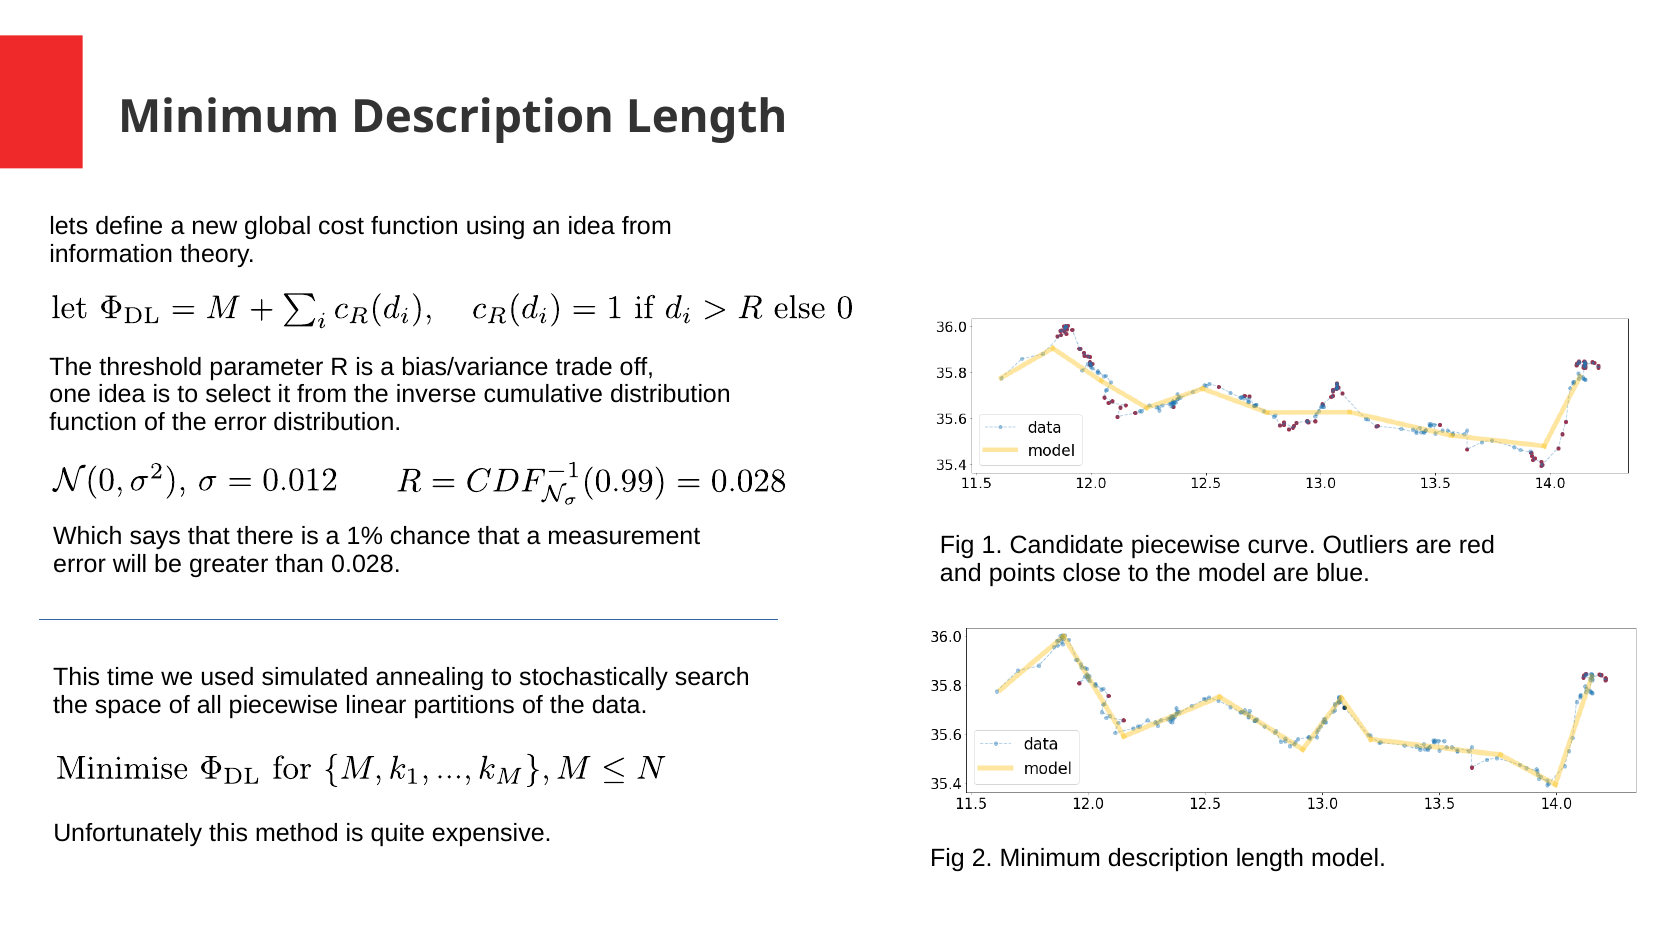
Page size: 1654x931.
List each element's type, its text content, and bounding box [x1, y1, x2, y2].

text_box Fig 1. Candidate piecewise curve. Outliers are red and points close to the model are blue. [925, 523, 1538, 623]
picture [925, 623, 1640, 816]
picture [54, 754, 667, 789]
text_box Which says that there is a 1% chance that a measurement error will be greater than 0.028. [38, 514, 723, 590]
picture [52, 462, 337, 499]
text_box lets define a new global cost function using an idea from information theory. [34, 204, 756, 303]
picture [51, 293, 852, 329]
text_box The threshold parameter R is a bias/variance trade off, one idea is to select it from the inverse cumulative distribution function of the error distribution. [34, 344, 798, 444]
picture [931, 314, 1632, 495]
title Minimum Description Length [118, 37, 1571, 193]
text_box This time we used simulated annealing to stochastically search the space of all piecewise linear partitions of the data. [38, 655, 768, 754]
text_box Unfortunately this method is quite expensive. [38, 811, 723, 887]
text_box Fig 2. Minimum description length model. [915, 836, 1453, 913]
picture [394, 460, 787, 506]
